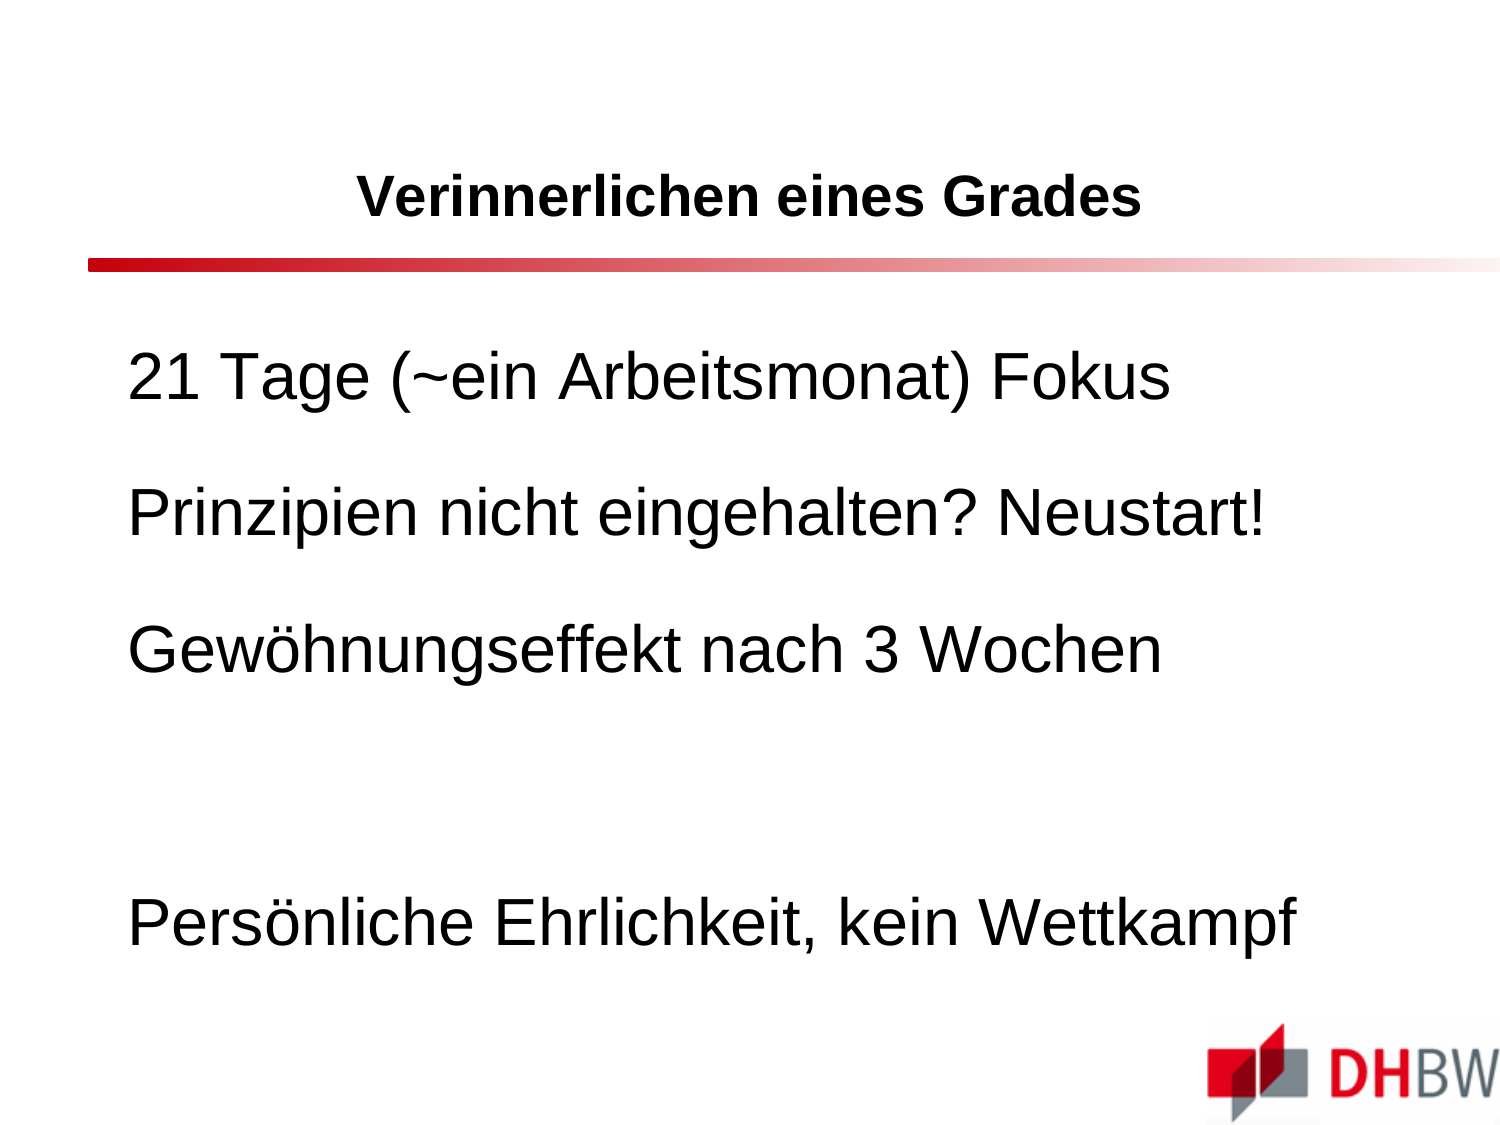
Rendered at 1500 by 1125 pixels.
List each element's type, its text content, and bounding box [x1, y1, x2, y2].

title Verinnerlichen eines Grades [112, 20, 1388, 324]
list 21 Tage (~ein Arbeitsmonat) Fokus Prinzipien nicht eingehalten? Neustart! Gewöhnungseffekt nach 3 Wochen Persönliche Ehrlichkeit, kein Wettkampf [112, 324, 1388, 1020]
picture [1206, 1021, 1500, 1125]
